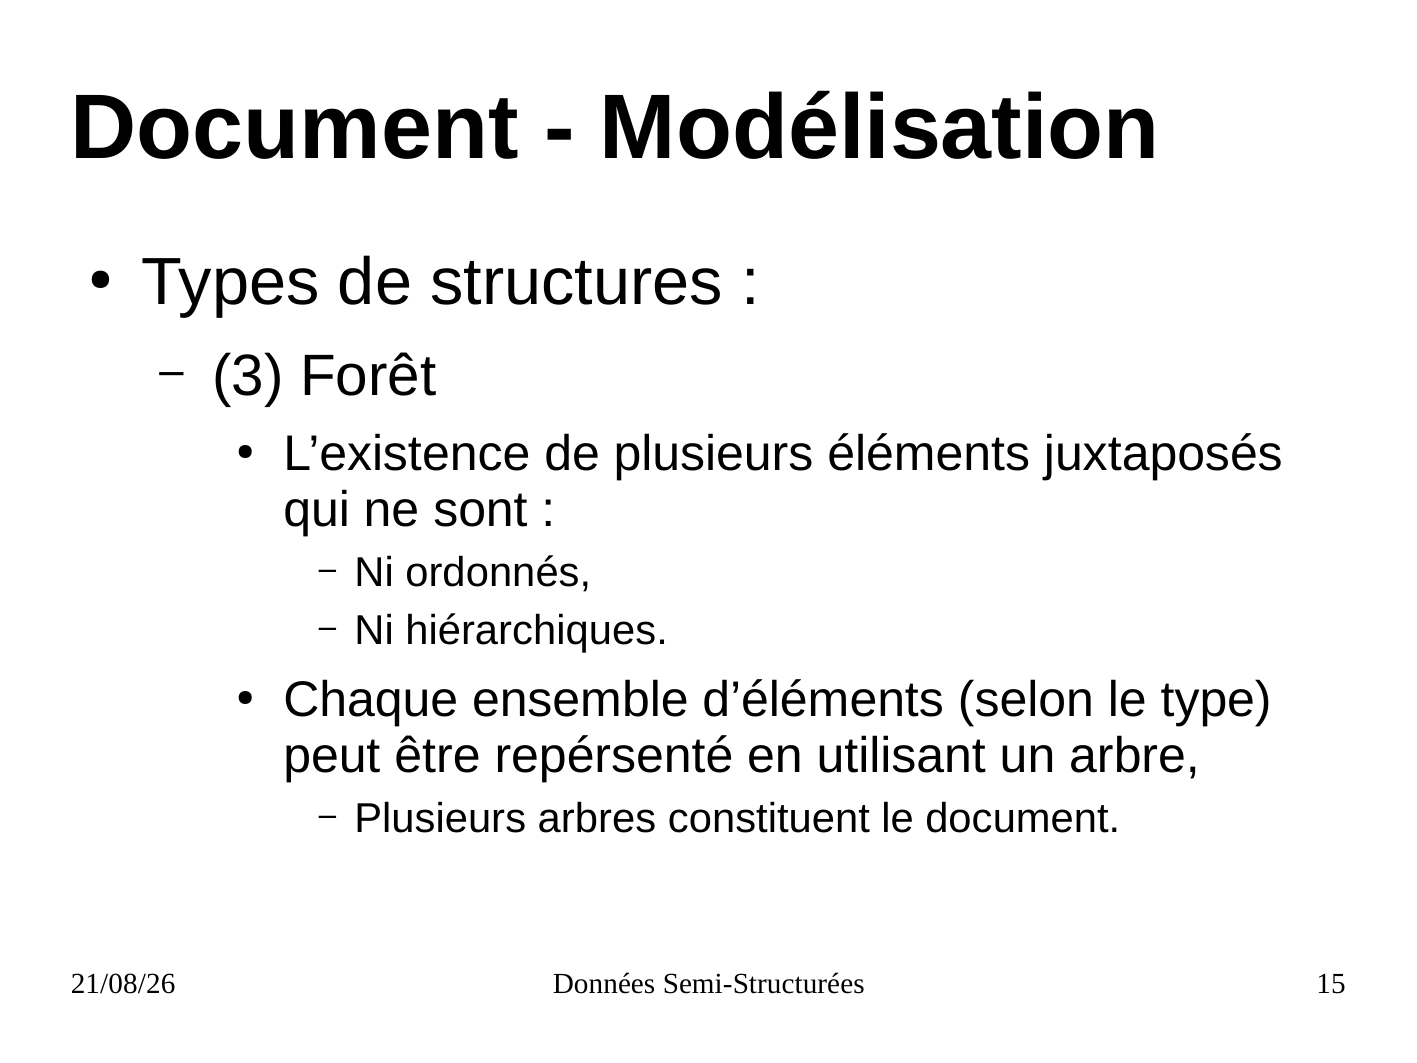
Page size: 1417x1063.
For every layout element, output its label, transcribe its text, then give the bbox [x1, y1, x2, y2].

title Document - Modélisation [70, 42, 1346, 212]
list Types de structures : (3) Forêt L’existence de plusieurs éléments juxtaposés qui ne sont : Ni ordonnés, Ni hiérarchiques. Chaque ensemble d’éléments (selon le type) peut être repérsenté en utilisant un arbre, Plusieurs arbres constituent le document. [70, 244, 1346, 925]
